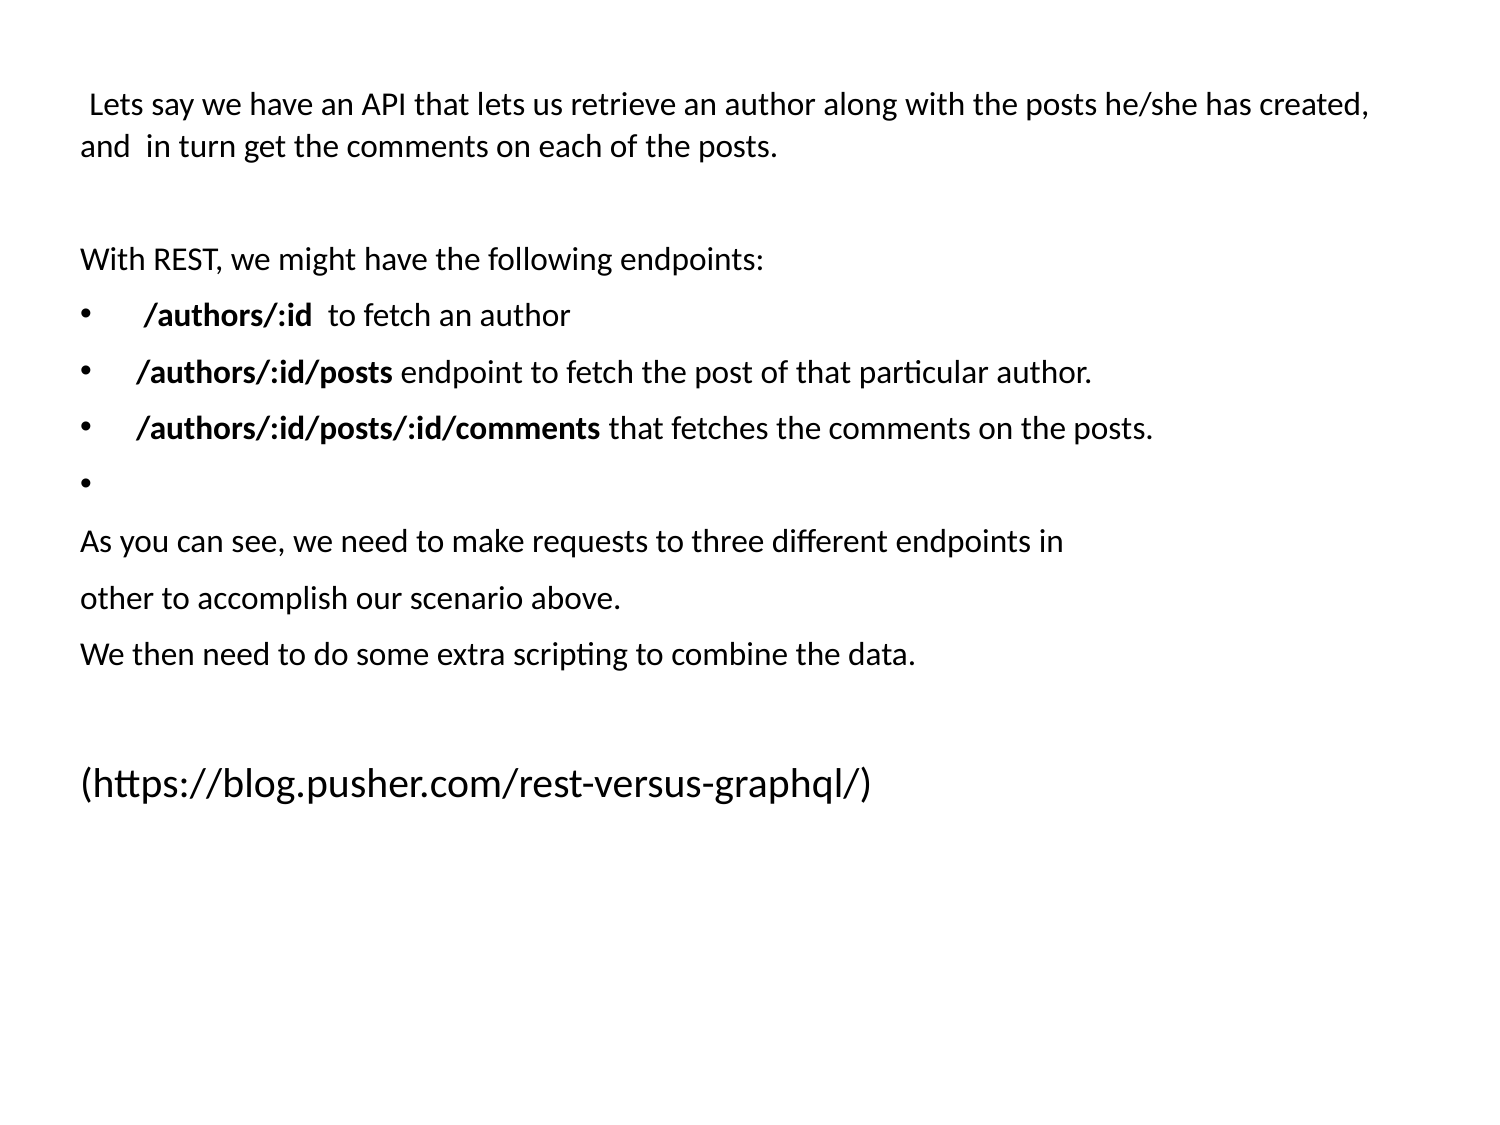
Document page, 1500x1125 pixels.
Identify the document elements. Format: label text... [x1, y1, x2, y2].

list Lets say we have an API that lets us retrieve an author along with the posts he/she has created, and in turn get the comments on each of the posts. With REST, we might have the following endpoints: /authors/:id to fetch an author /authors/:id/posts endpoint to fetch the post of that particular author. /authors/:id/posts/:id/comments that fetches the comments on the posts. As you can see, we need to make requests to three different endpoints in other to accomplish our scenario above. We then need to do some extra scripting to combine the data. (https://blog.pusher.com/rest-versus-graphql/) [64, 66, 1426, 1005]
